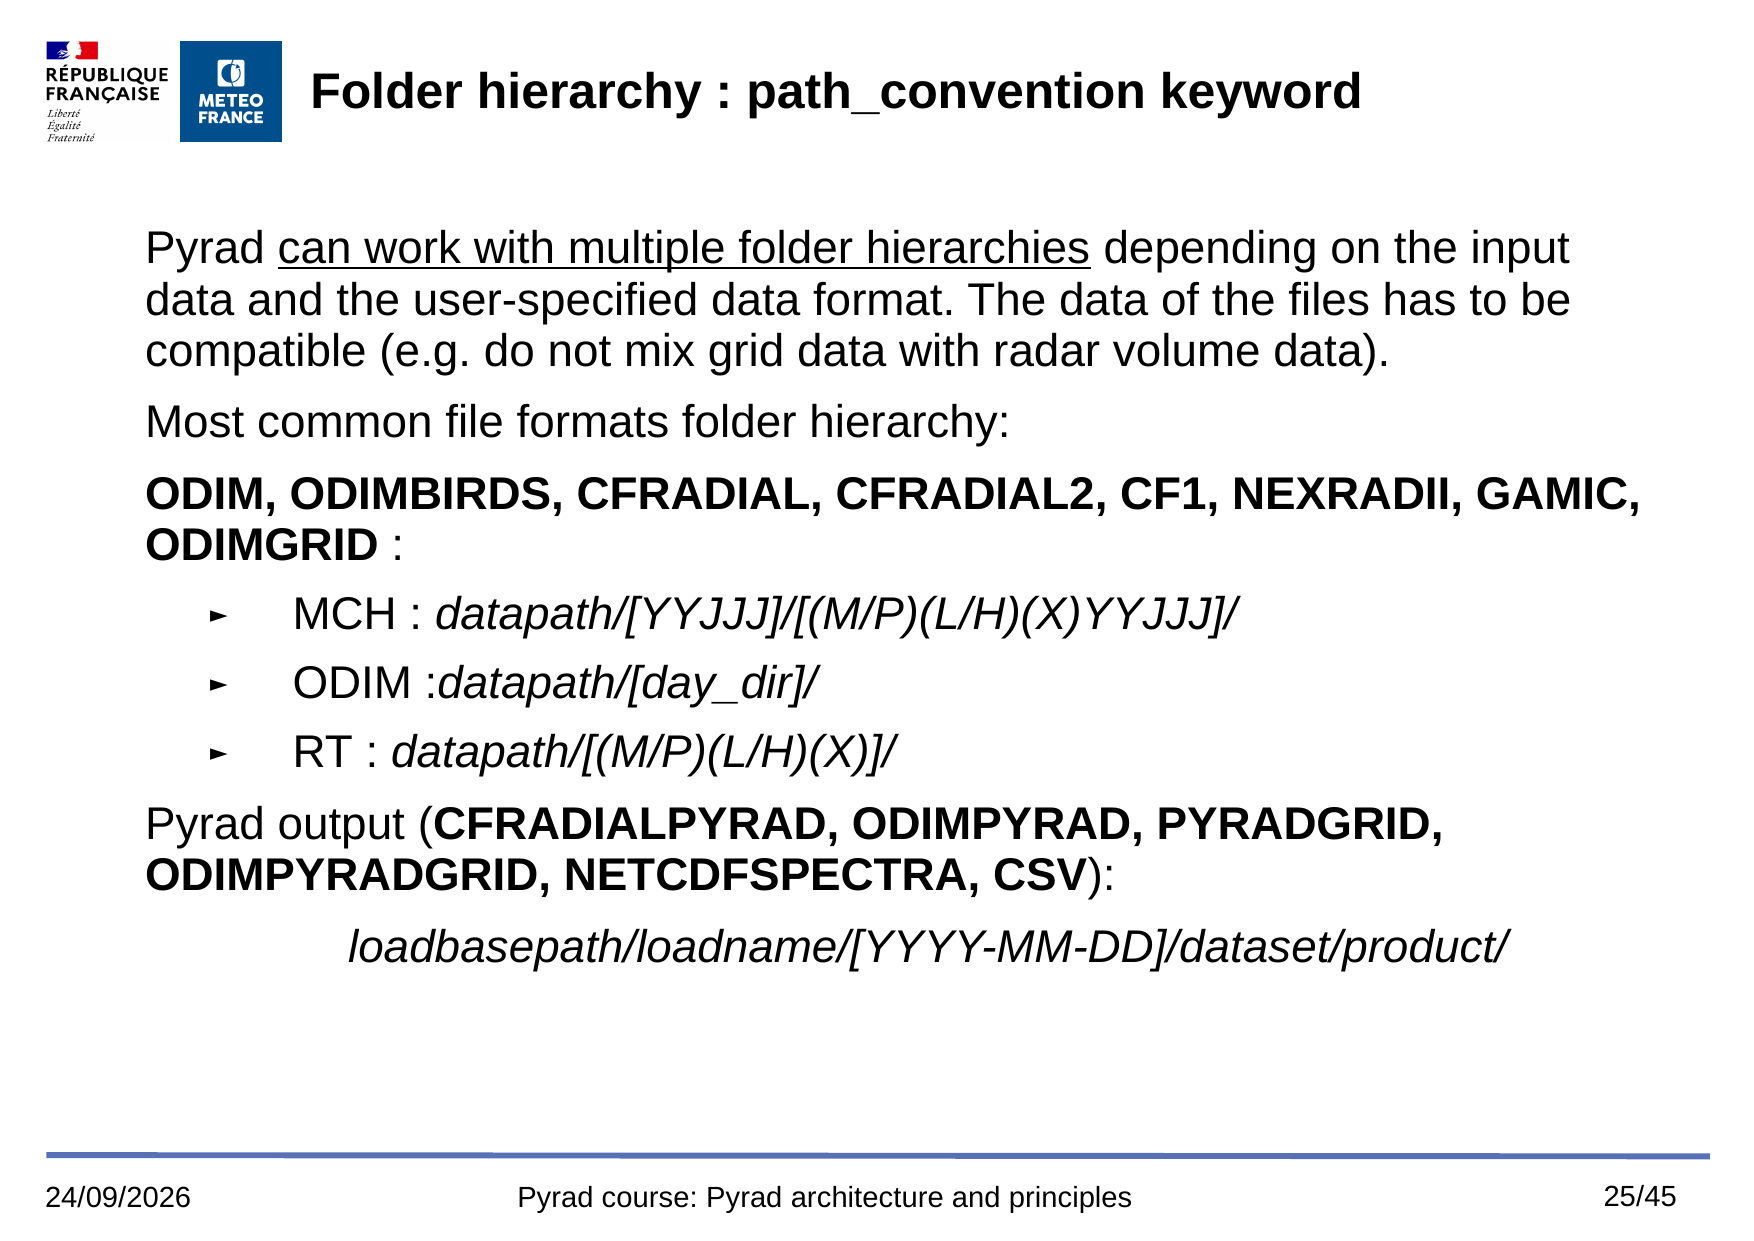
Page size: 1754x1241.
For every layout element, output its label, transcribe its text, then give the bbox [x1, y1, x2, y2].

title Folder hierarchy : path_convention keyword [310, 40, 1697, 142]
picture [180, 41, 282, 142]
list Pyrad can work with multiple folder hierarchies depending on the input data and the user-specified data format. The data of the files has to be compatible (e.g. do not mix grid data with radar volume data). Most common file formats folder hierarchy: ODIM, ODIMBIRDS, CFRADIAL, CFRADIAL2, CF1, NEXRADII, GAMIC, ODIMGRID : MCH : datapath/[YYJJJ]/[(M/P)(L/H)(X)YYJJJ]/ ODIM :datapath/[day_dir]/ RT : datapath/[(M/P)(L/H)(X)]/ Pyrad output (CFRADIALPYRAD, ODIMPYRAD, PYRADGRID, ODIMPYRADGRID, NETCDFSPECTRA, CSV): loadbasepath/loadname/[YYYY-MM-DD]/dataset/product/ [44, 222, 1712, 1118]
picture [46, 41, 172, 142]
